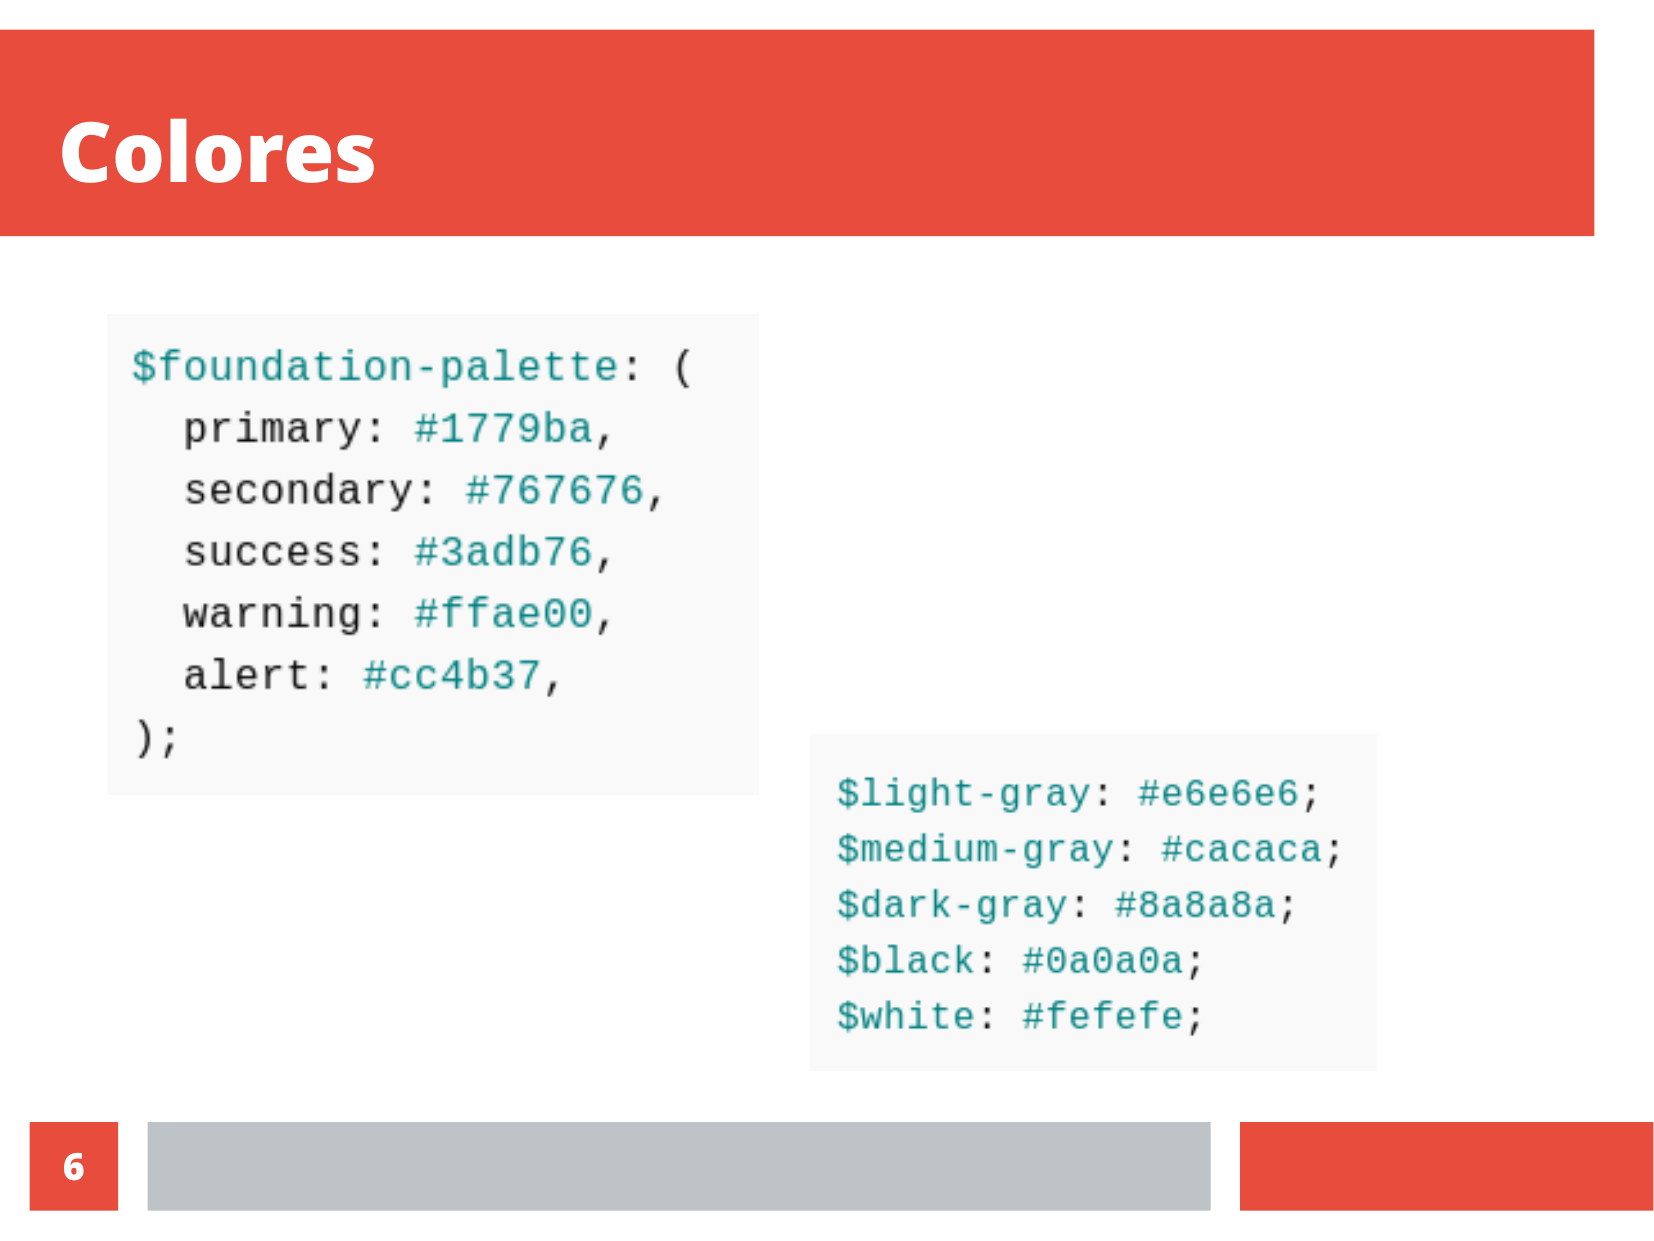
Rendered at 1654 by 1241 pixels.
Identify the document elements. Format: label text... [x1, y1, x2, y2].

picture [810, 734, 1377, 1071]
picture [107, 314, 759, 796]
title Colores [59, 59, 1595, 207]
